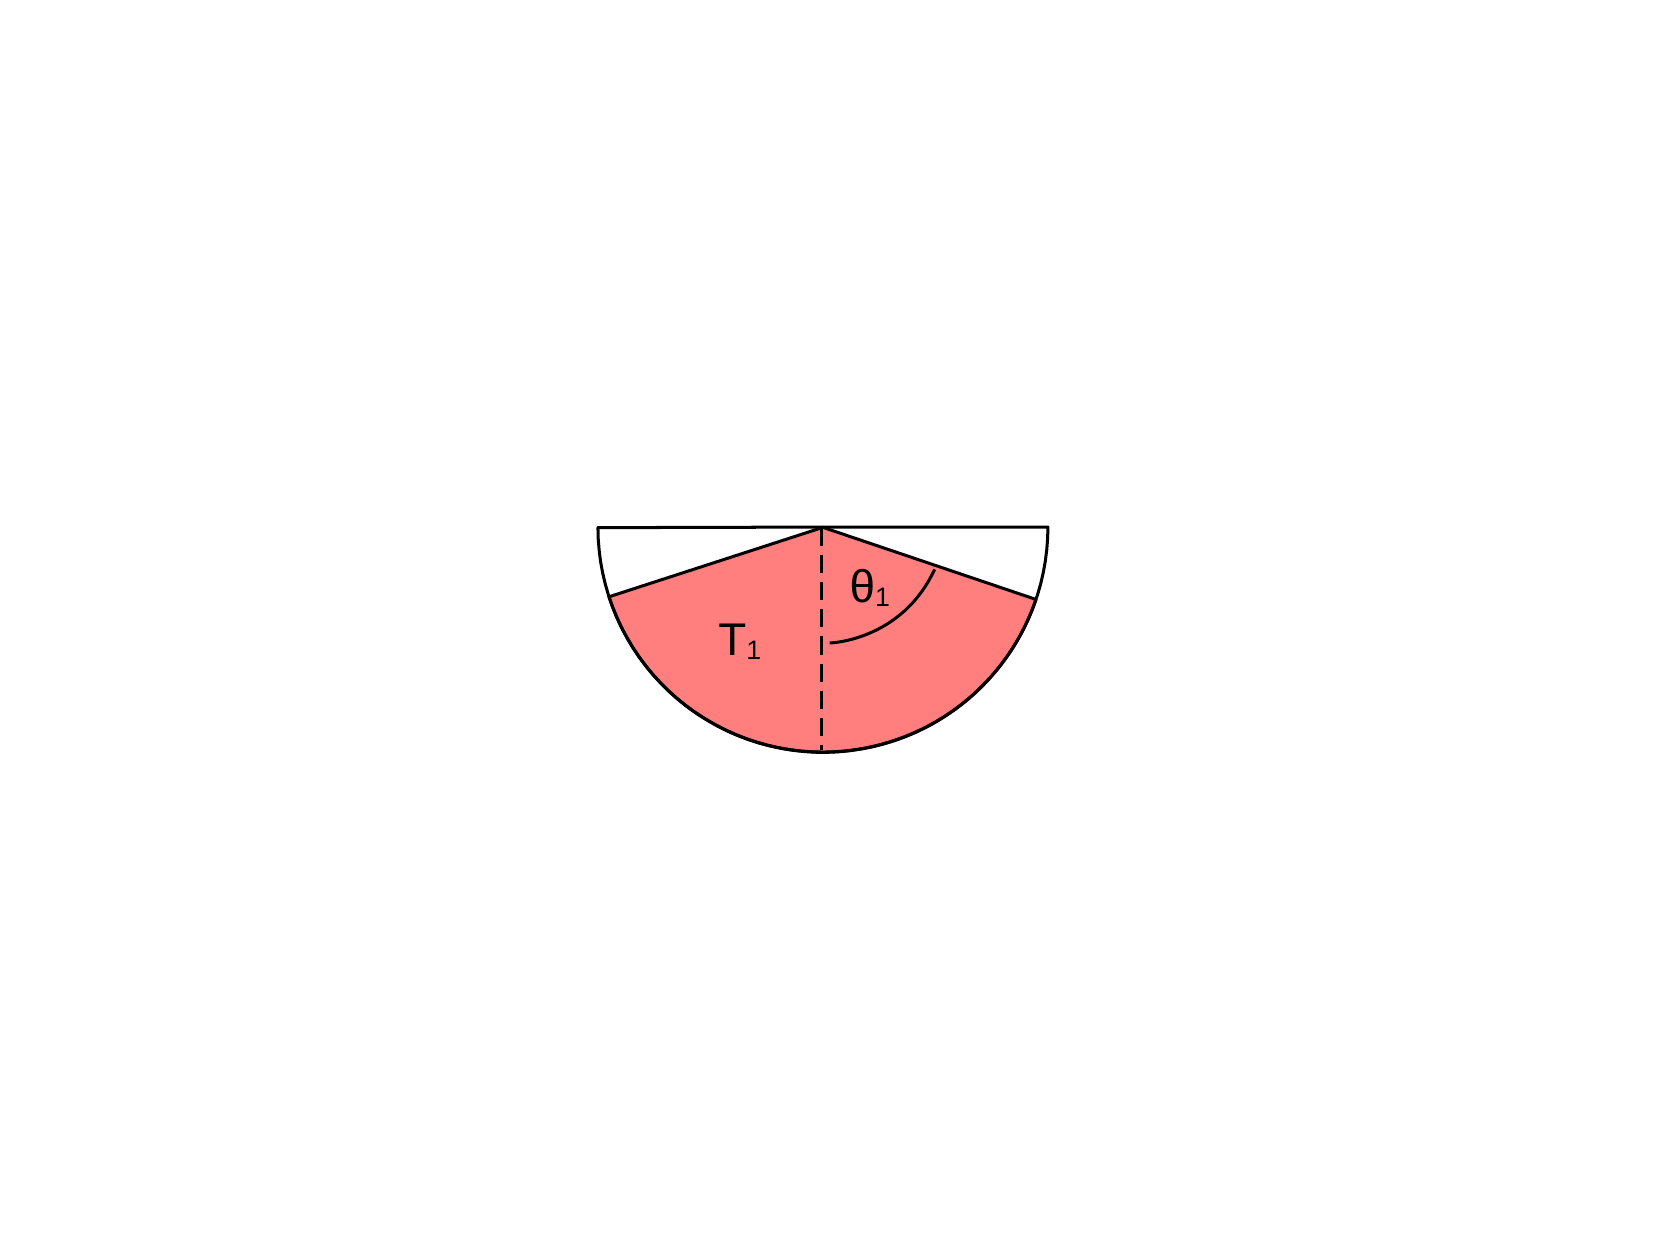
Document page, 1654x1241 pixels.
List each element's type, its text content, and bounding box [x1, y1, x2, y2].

text_box T1 [683, 606, 797, 682]
text_box [611, 529, 1034, 750]
text_box θ1 [813, 553, 926, 629]
